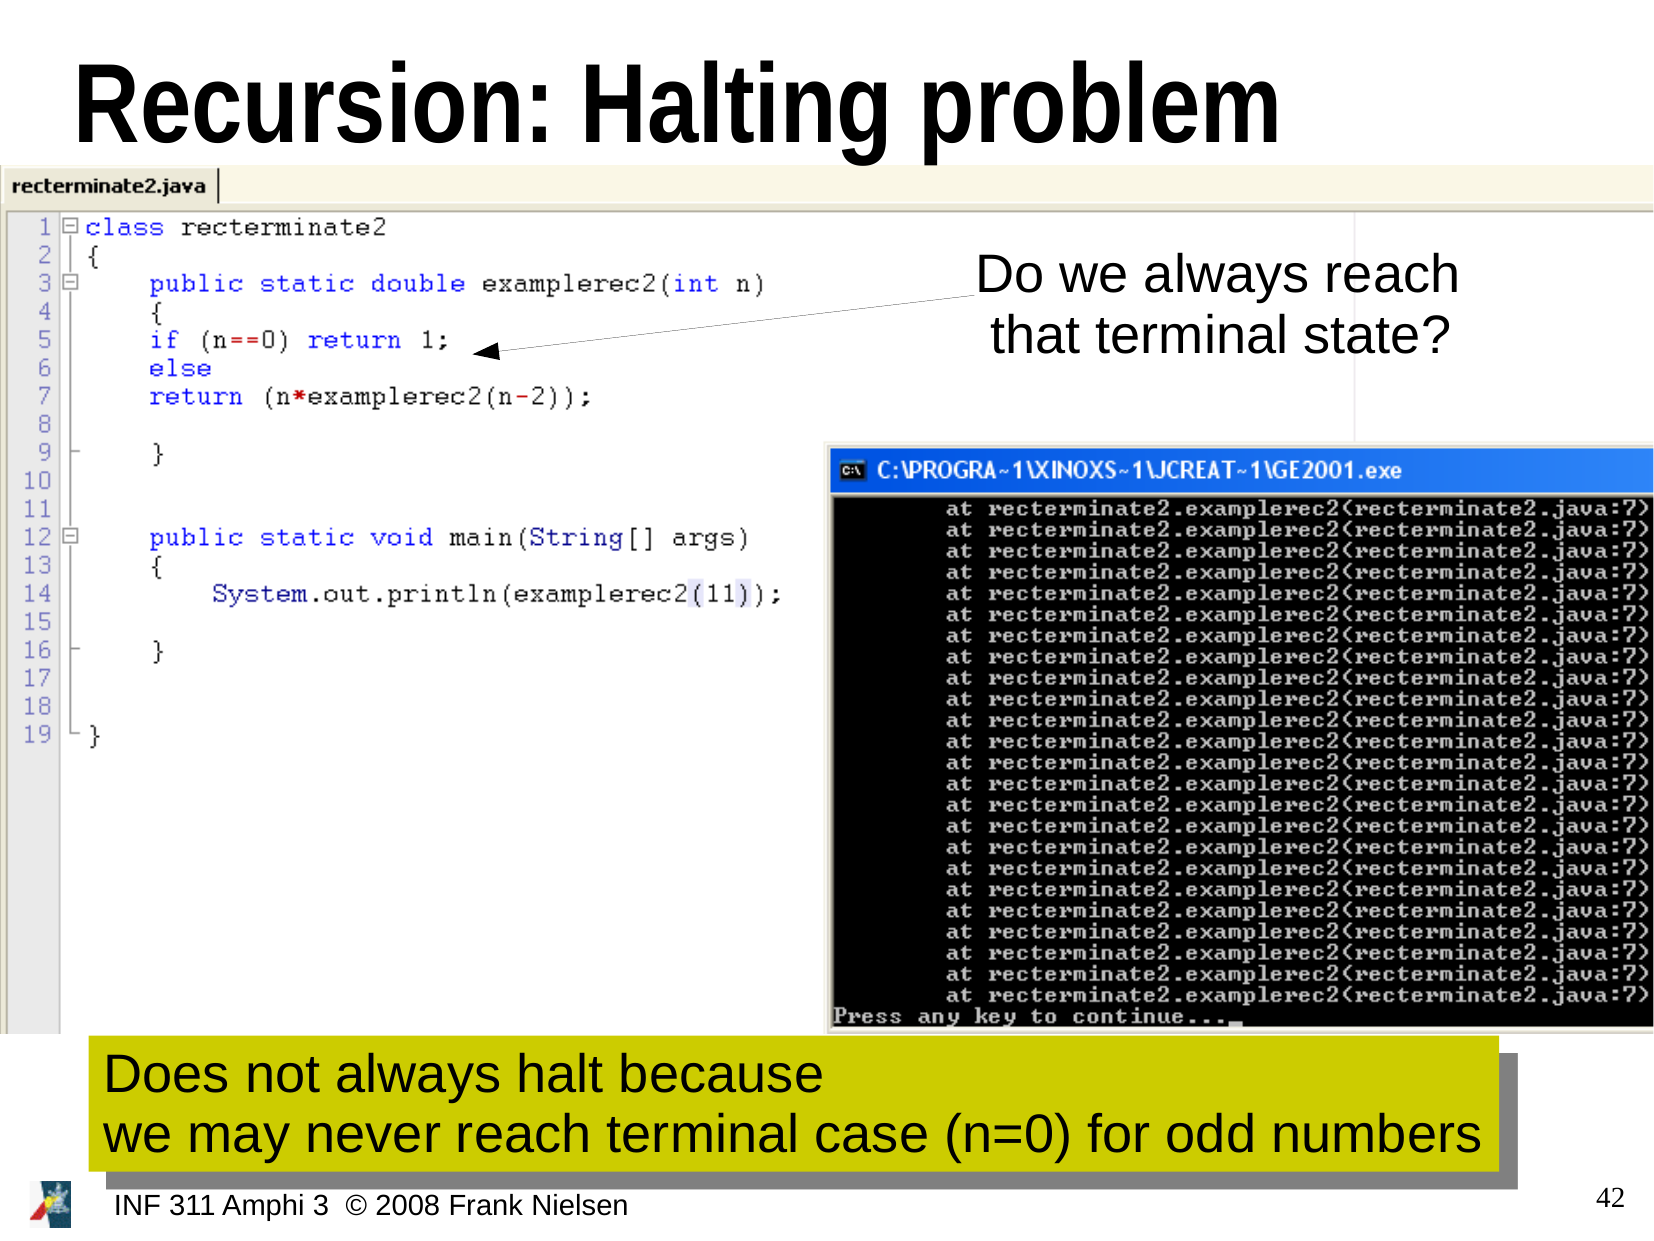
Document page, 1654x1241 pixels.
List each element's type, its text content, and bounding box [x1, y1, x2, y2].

text_box Do we always reach that terminal state? [960, 236, 1477, 373]
text_box Recursion: Halting problem [59, 29, 1298, 174]
picture [0, 165, 1654, 1034]
picture [29, 1181, 71, 1228]
text_box Does not always halt because we may never reach terminal case (n=0) for odd numbers [88, 1035, 1500, 1172]
